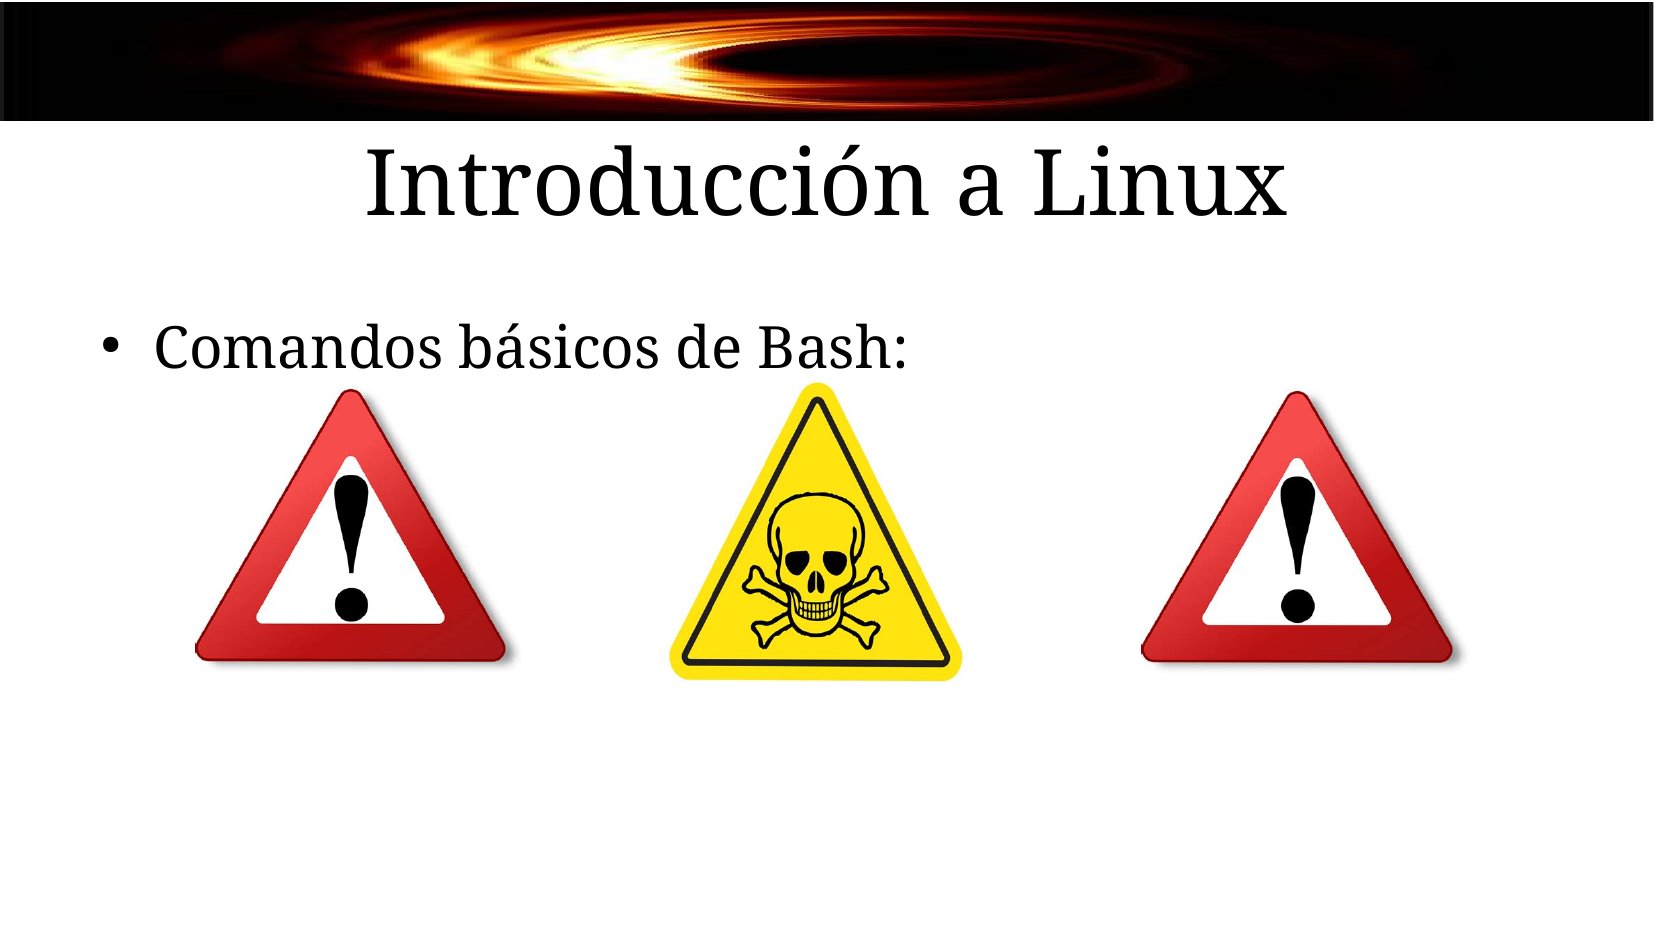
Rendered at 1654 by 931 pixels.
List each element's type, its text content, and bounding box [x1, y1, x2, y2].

picture [0, 2, 1654, 121]
list Comandos básicos de Bash: [82, 306, 1571, 846]
picture [1141, 388, 1471, 676]
picture [195, 386, 524, 674]
picture [660, 374, 974, 696]
title Introducción a Linux [82, 121, 1571, 258]
